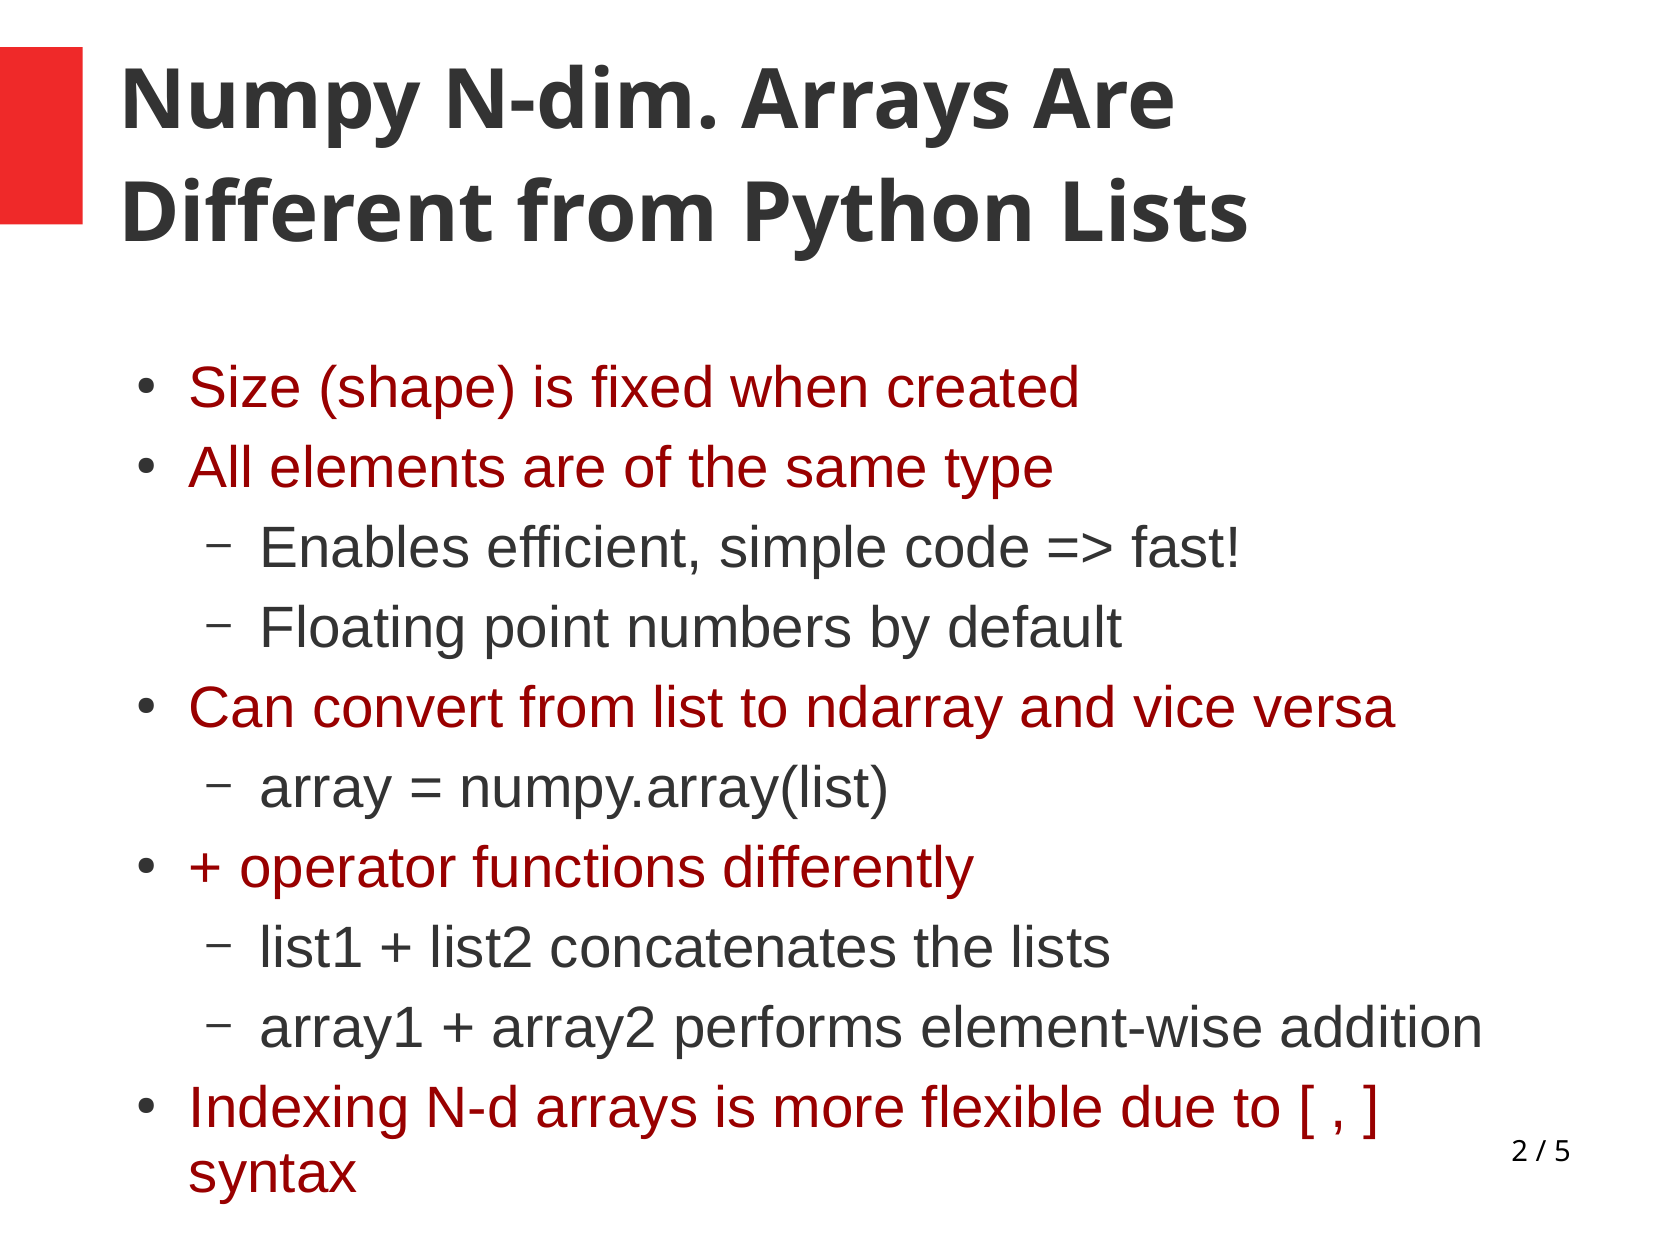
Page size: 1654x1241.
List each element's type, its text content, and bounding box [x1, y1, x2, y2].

title Numpy N-dim. Arrays Are Different from Python Lists [118, 49, 1571, 257]
list Size (shape) is fixed when created All elements are of the same type Enables efficient, simple code => fast! Floating point numbers by default Can convert from list to ndarray and vice versa array = numpy.array(list) + operator functions differently list1 + list2 concatenates the lists array1 + array2 performs element-wise addition Indexing N-d arrays is more flexible due to [ , ] syntax [118, 354, 1536, 1182]
